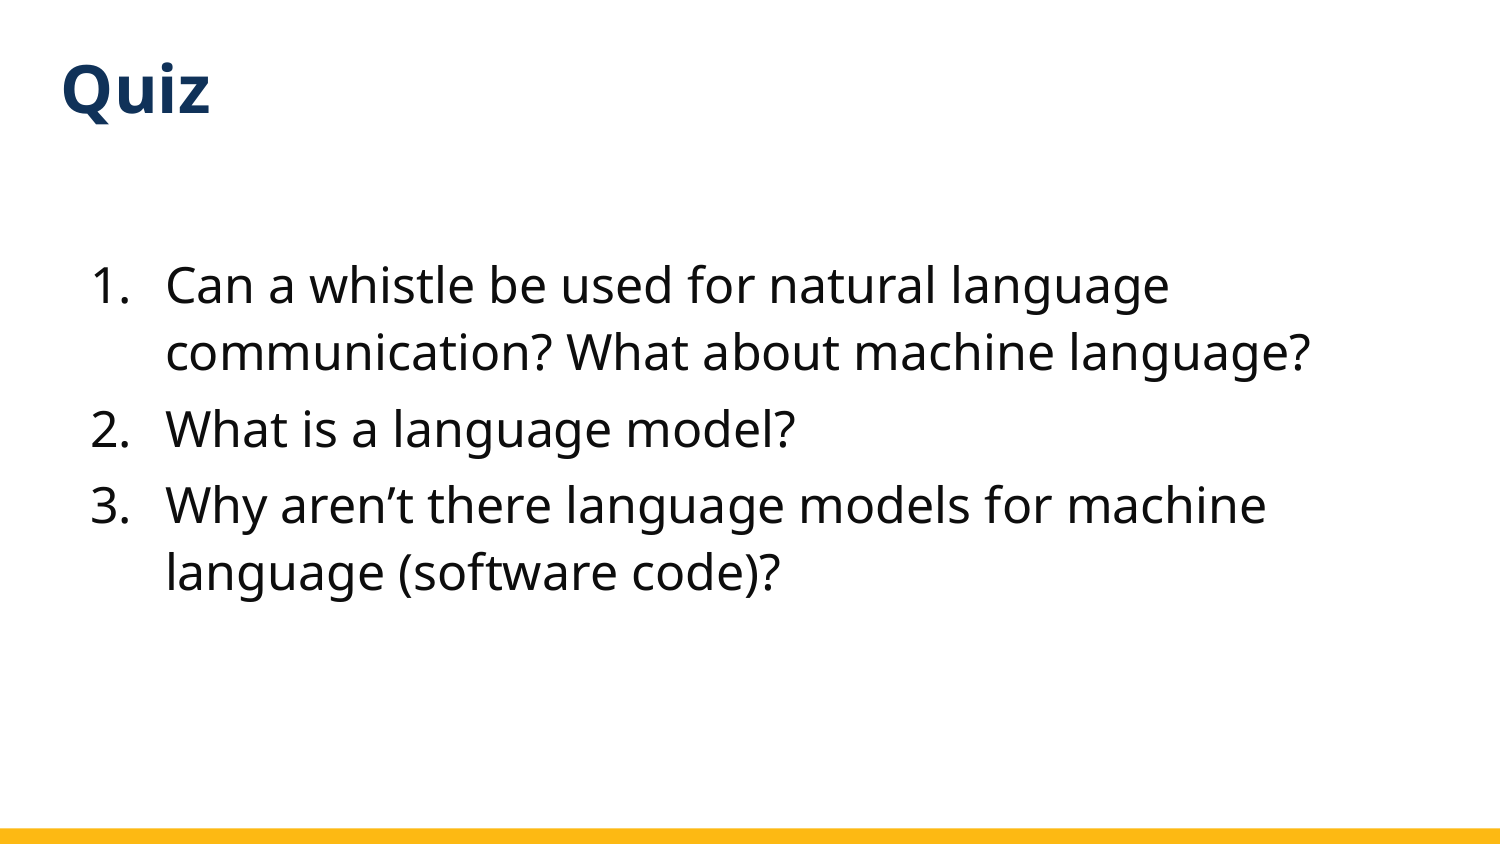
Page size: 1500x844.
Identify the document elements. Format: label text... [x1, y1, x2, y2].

text_box Can a whistle be used for natural language communication? What about machine language? What is a language model? Why aren’t there language models for machine language (software code)? [75, 161, 1372, 579]
title Quiz [45, 82, 1471, 135]
